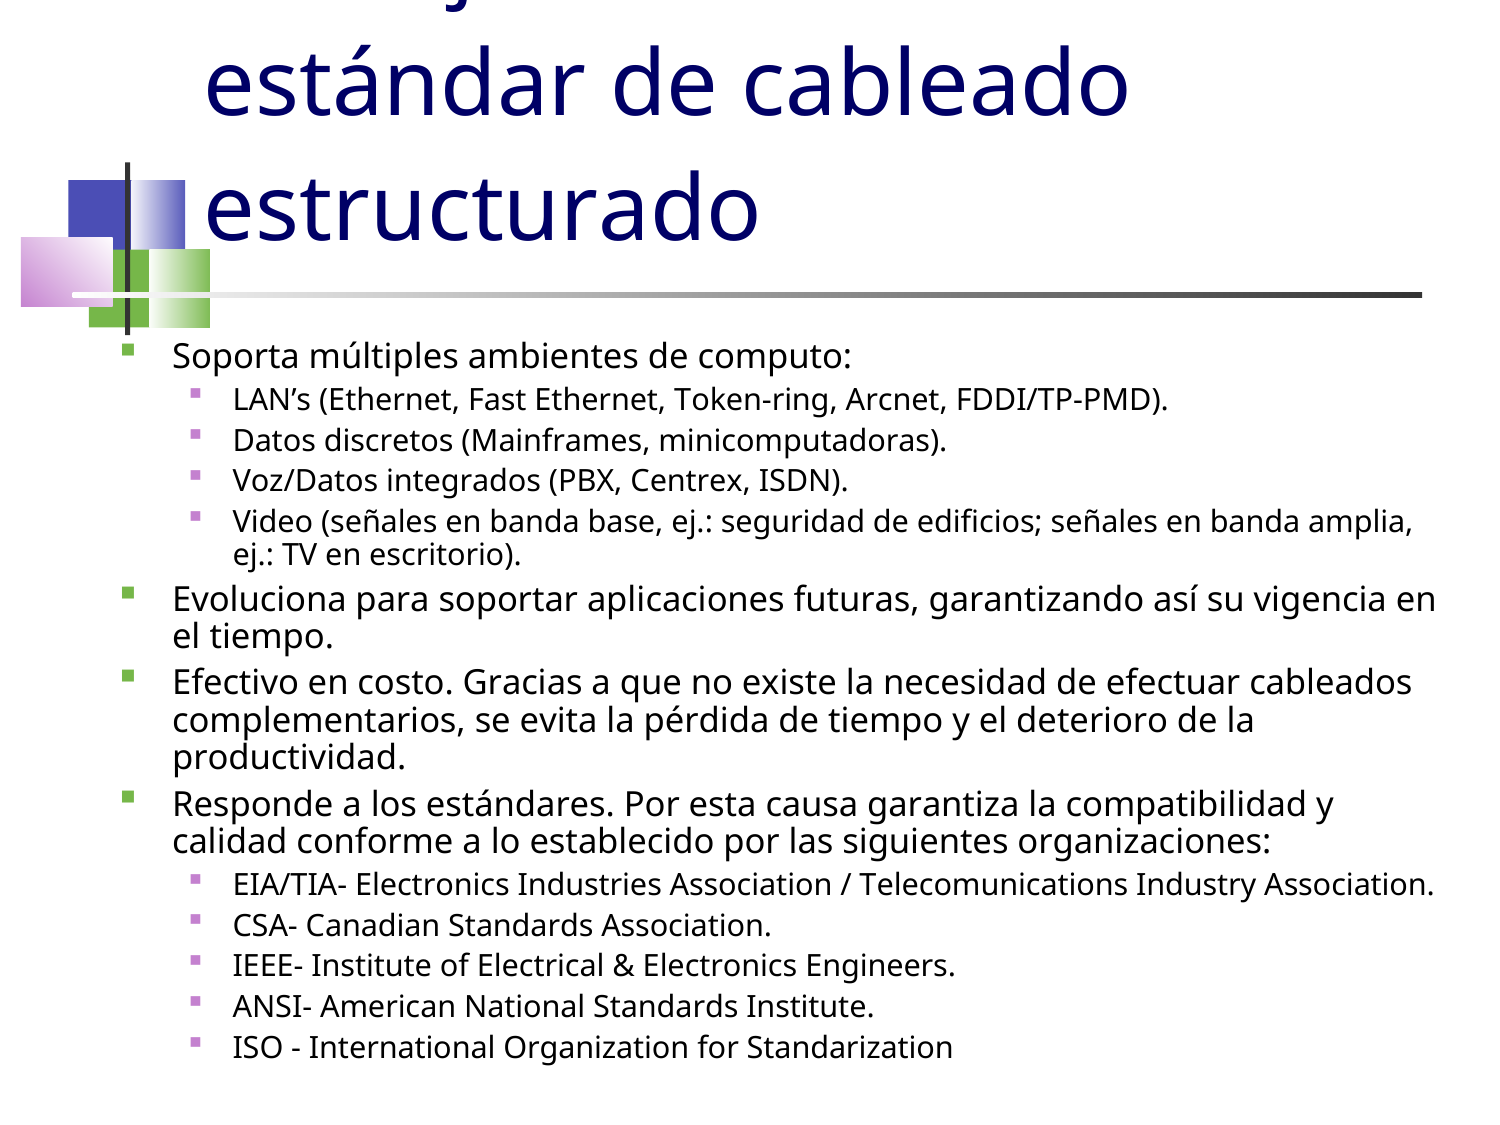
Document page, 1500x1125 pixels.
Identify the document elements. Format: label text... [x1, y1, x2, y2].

title Ventajas de usar un estándar de cableado estructurado [188, 0, 1468, 276]
list Soporta múltiples ambientes de computo: LAN’s (Ethernet, Fast Ethernet, Token-ring, Arcnet, FDDI/TP-PMD). Datos discretos (Mainframes, minicomputadoras). Voz/Datos integrados (PBX, Centrex, ISDN). Video (señales en banda base, ej.: seguridad de edificios; señales en banda amplia, ej.: TV en escritorio). Evoluciona para soportar aplicaciones futuras, garantizando así su vigencia en el tiempo. Efectivo en costo. Gracias a que no existe la necesidad de efectuar cableados complementarios, se evita la pérdida de tiempo y el deterioro de la productividad. Responde a los estándares. Por esta causa garantiza la compatibilidad y calidad conforme a lo establecido por las siguientes organizaciones: EIA/TIA- Electronics Industries Association / Telecomunications Industry Association. CSA- Canadian Standards Association. IEEE- Institute of Electrical & Electronics Engineers. ANSI- American National Standards Institute. ISO - International Organization for Standarization [105, 331, 1469, 1083]
